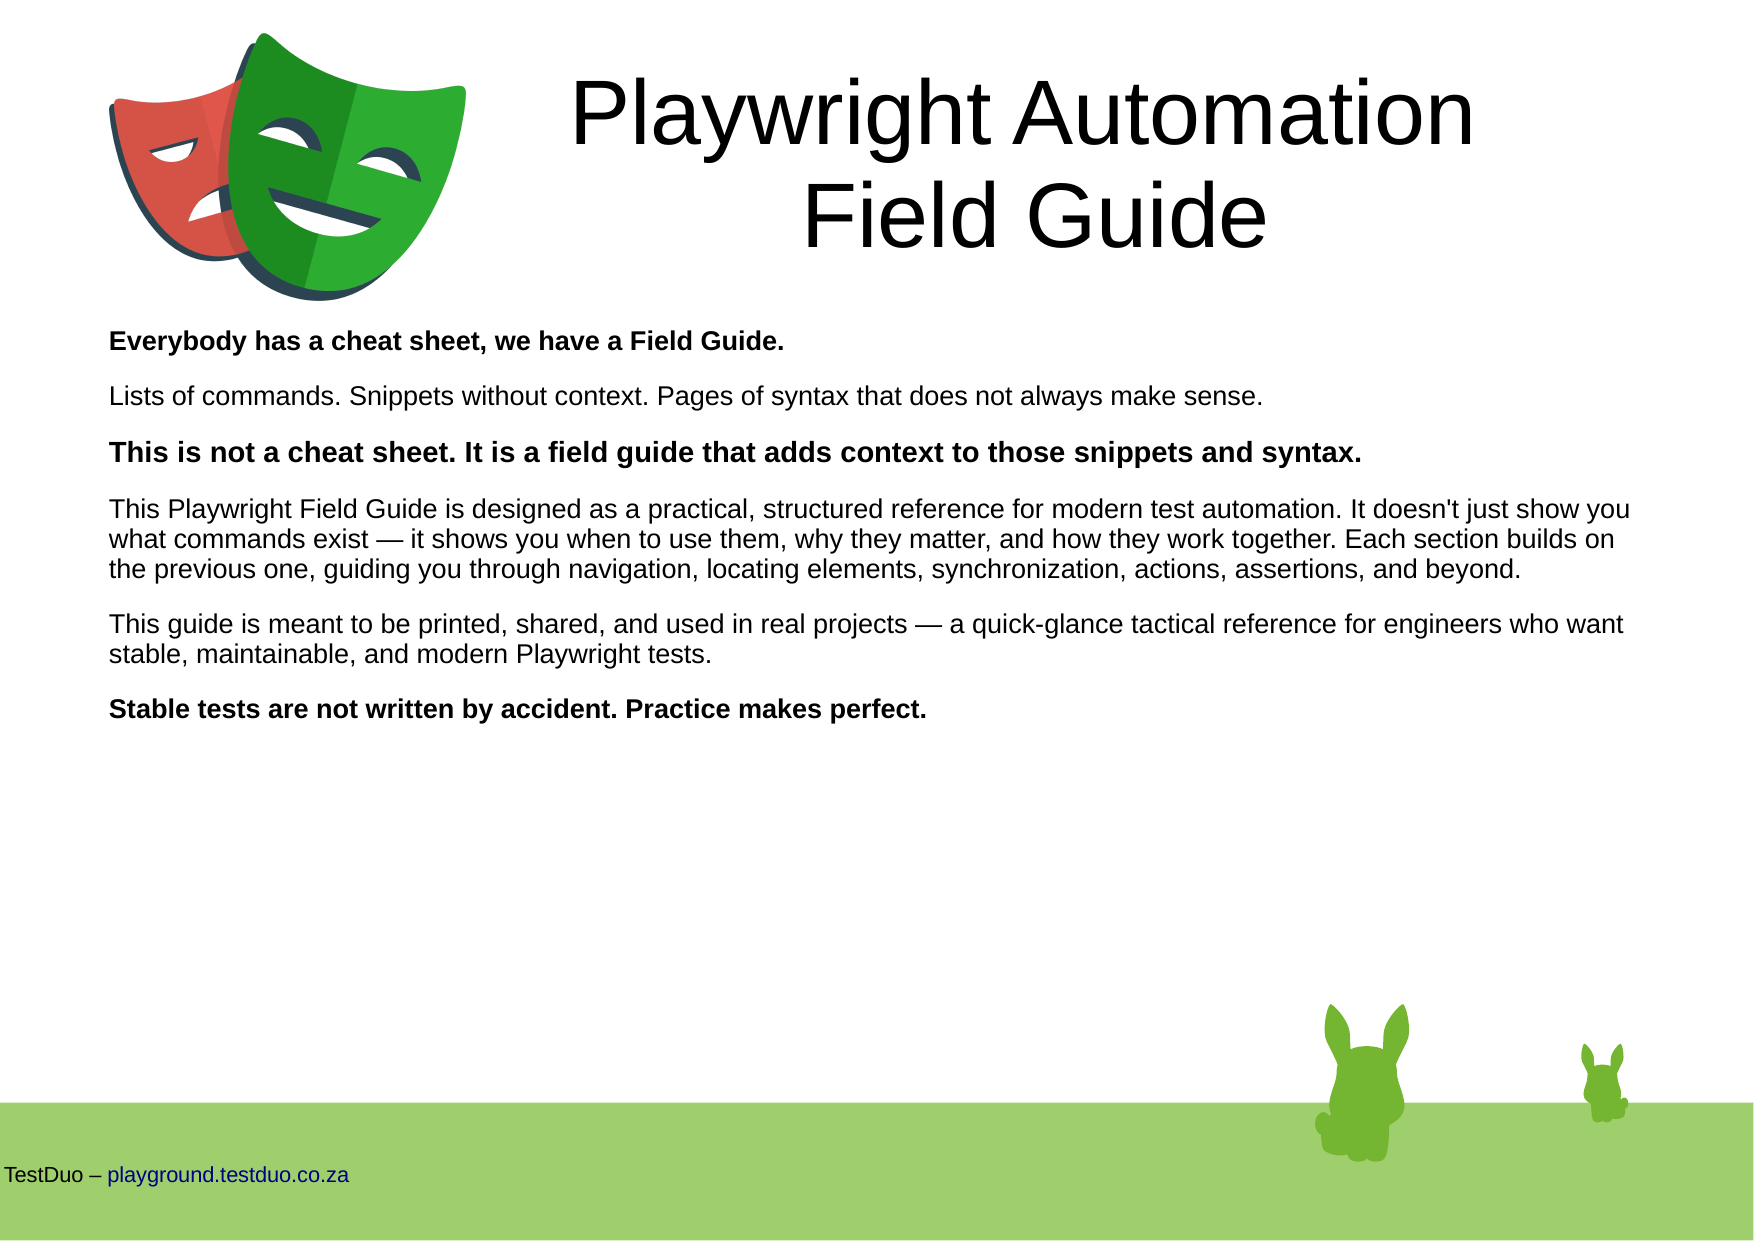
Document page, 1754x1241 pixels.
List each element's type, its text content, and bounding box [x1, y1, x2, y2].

title TestDuo – playground.testduo.co.za [3, 1150, 825, 1201]
title Playwright Automation Field Guide [466, 61, 1660, 267]
picture [109, 33, 466, 301]
list Everybody has a cheat sheet, we have a Field Guide. Lists of commands. Snippets without context. Pages of syntax that does not always make sense. This is not a cheat sheet. It is a field guide that adds context to those snippets and syntax. This Playwright Field Guide is designed as a practical, structured reference for modern test automation. It doesn't just show you what commands exist — it shows you when to use them, why they matter, and how they work together. Each section builds on the previous one, guiding you through navigation, locating elements, synchronization, actions, assertions, and beyond. This guide is meant to be printed, shared, and used in real projects — a quick-glance tactical reference for engineers who want stable, maintainable, and modern Playwright tests. Stable tests are not written by accident. Practice makes perfect. [93, 275, 1660, 951]
